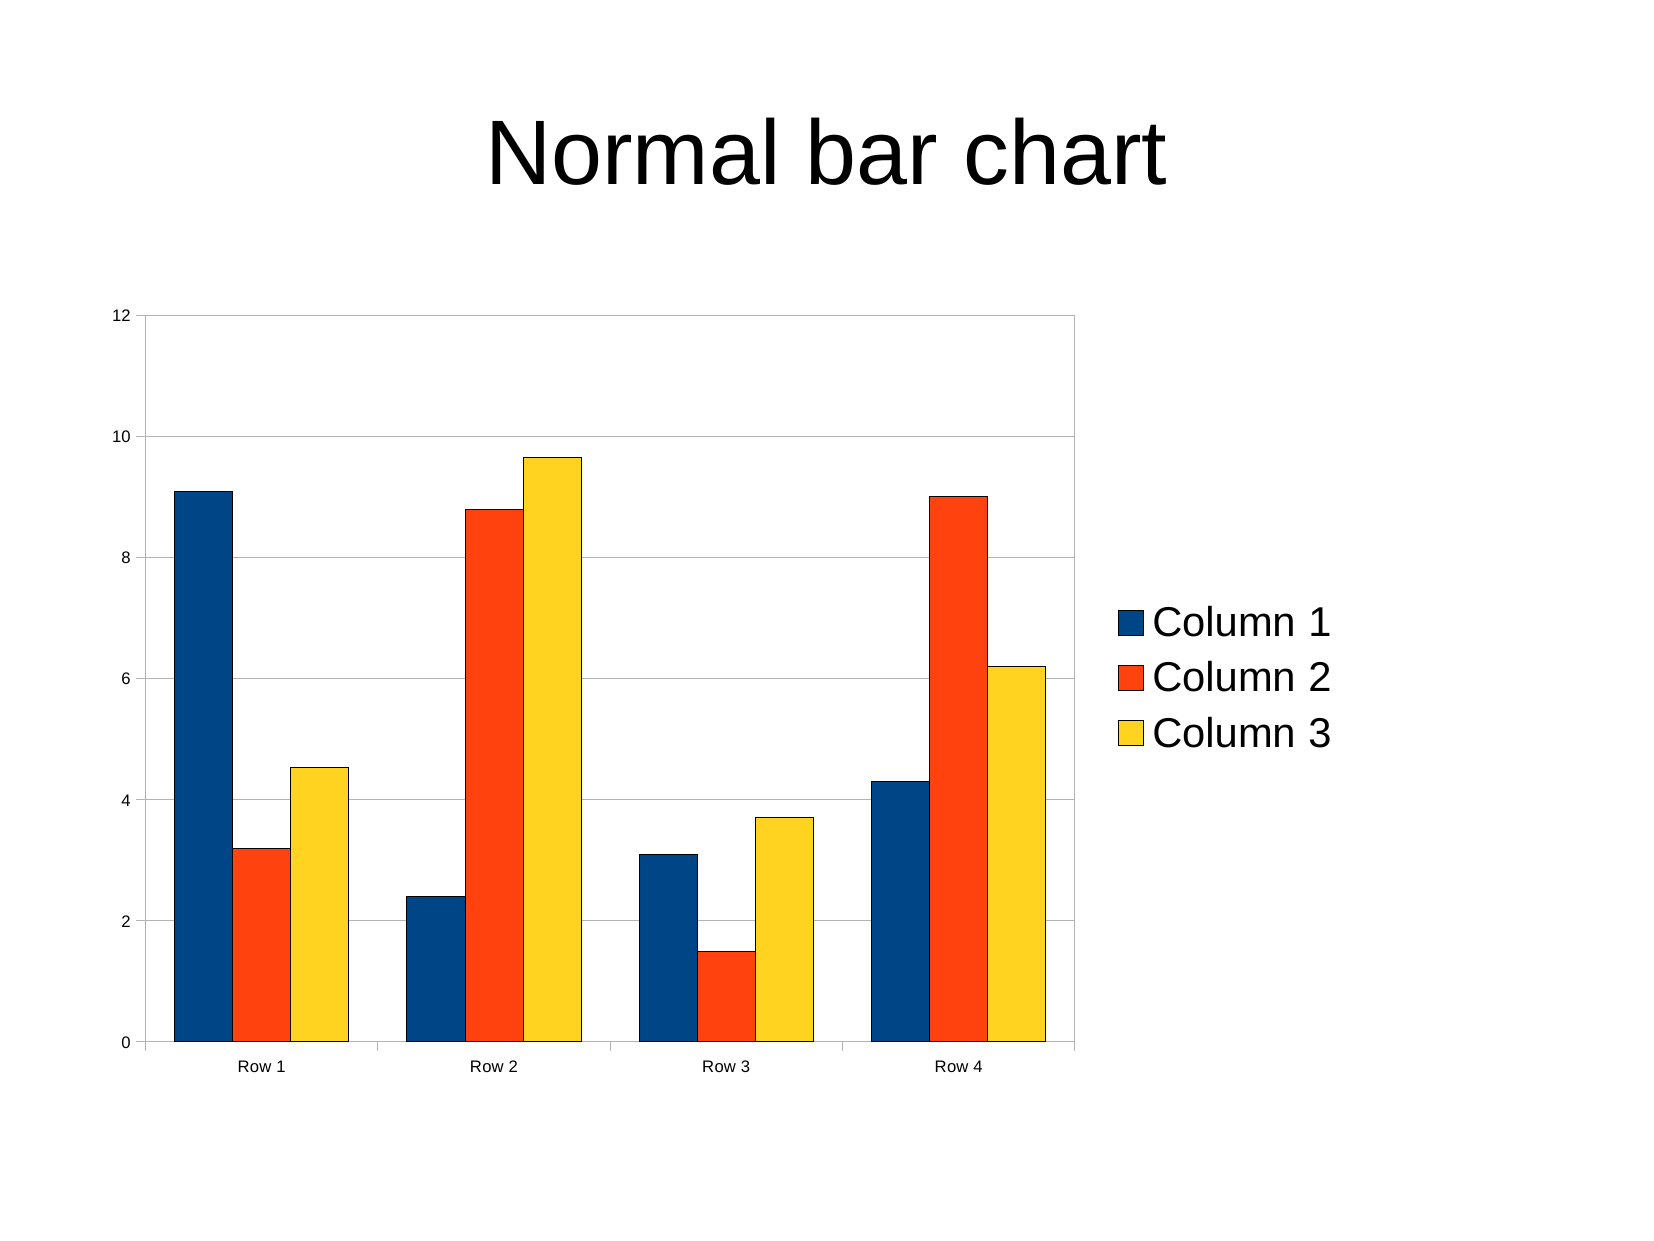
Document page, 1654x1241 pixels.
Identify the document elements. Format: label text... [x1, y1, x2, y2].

title Normal bar chart [82, 56, 1571, 250]
chart [82, 290, 1571, 1109]
